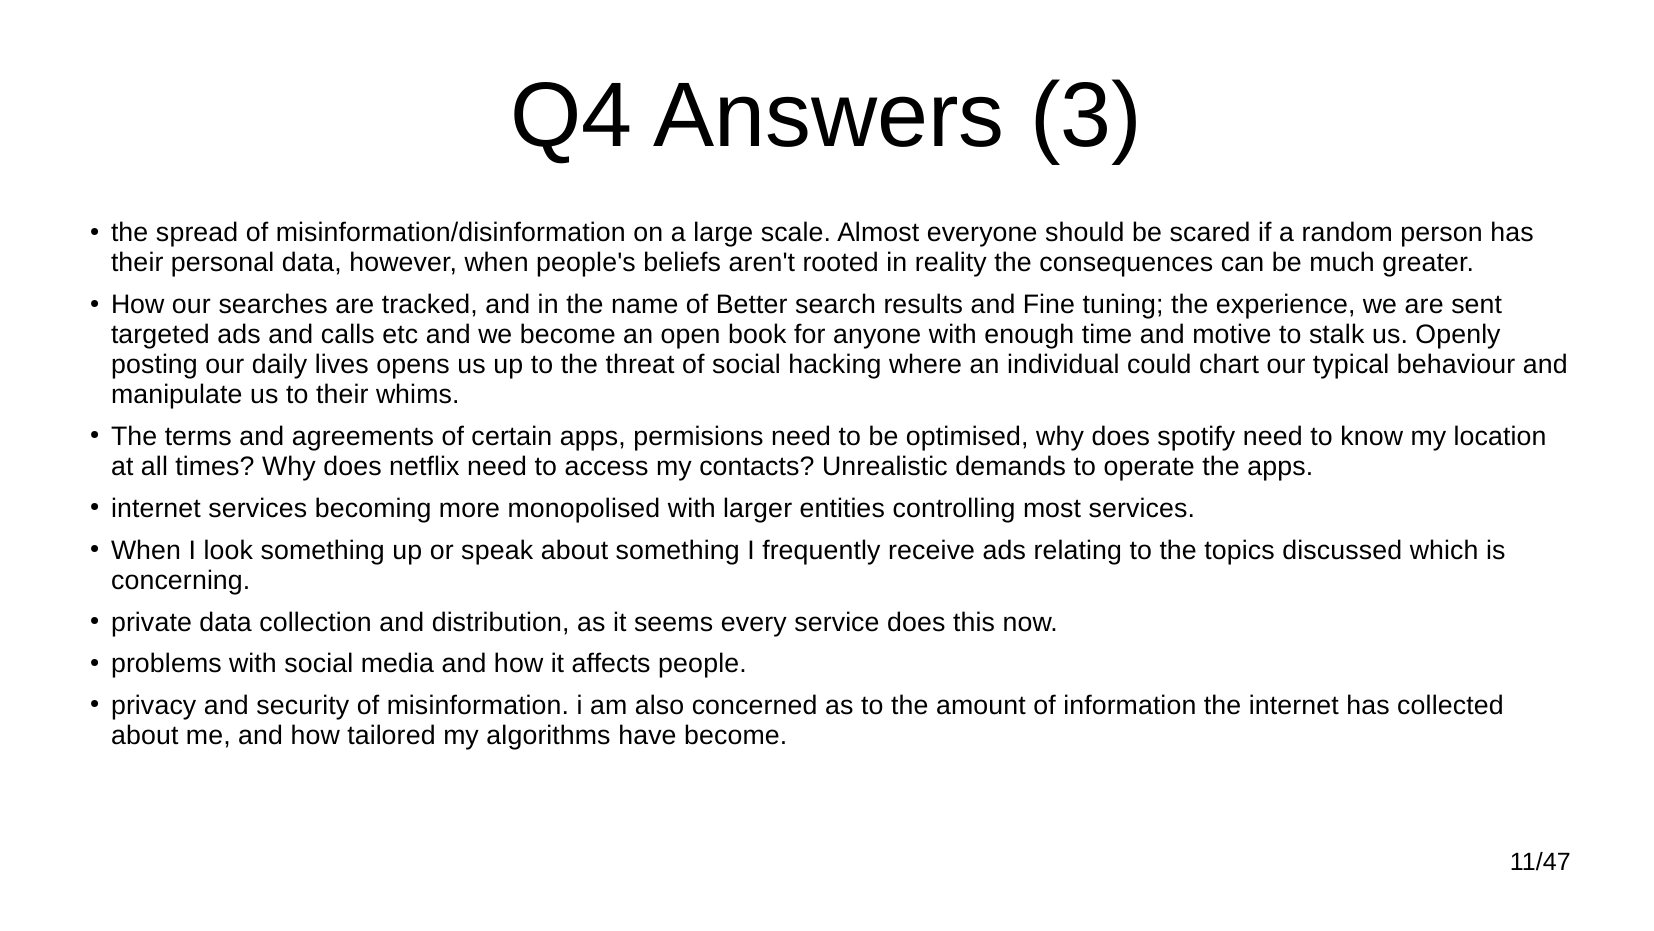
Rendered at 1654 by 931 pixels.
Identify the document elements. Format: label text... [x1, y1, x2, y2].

title Q4 Answers (3) [82, 37, 1571, 193]
list the spread of misinformation/disinformation on a large scale. Almost everyone should be scared if a random person has their personal data, however, when people's beliefs aren't rooted in reality the consequences can be much greater. How our searches are tracked, and in the name of Better search results and Fine tuning; the experience, we are sent targeted ads and calls etc and we become an open book for anyone with enough time and motive to stalk us. Openly posting our daily lives opens us up to the threat of social hacking where an individual could chart our typical behaviour and manipulate us to their whims. The terms and agreements of certain apps, permisions need to be optimised, why does spotify need to know my location at all times? Why does netflix need to access my contacts? Unrealistic demands to operate the apps. internet services becoming more monopolised with larger entities controlling most services. When I look something up or speak about something I frequently receive ads relating to the topics discussed which is concerning. private data collection and distribution, as it seems every service does this now. problems with social media and how it affects people. privacy and security of misinformation. i am also concerned as to the amount of information the internet has collected about me, and how tailored my algorithms have become. [82, 217, 1571, 758]
